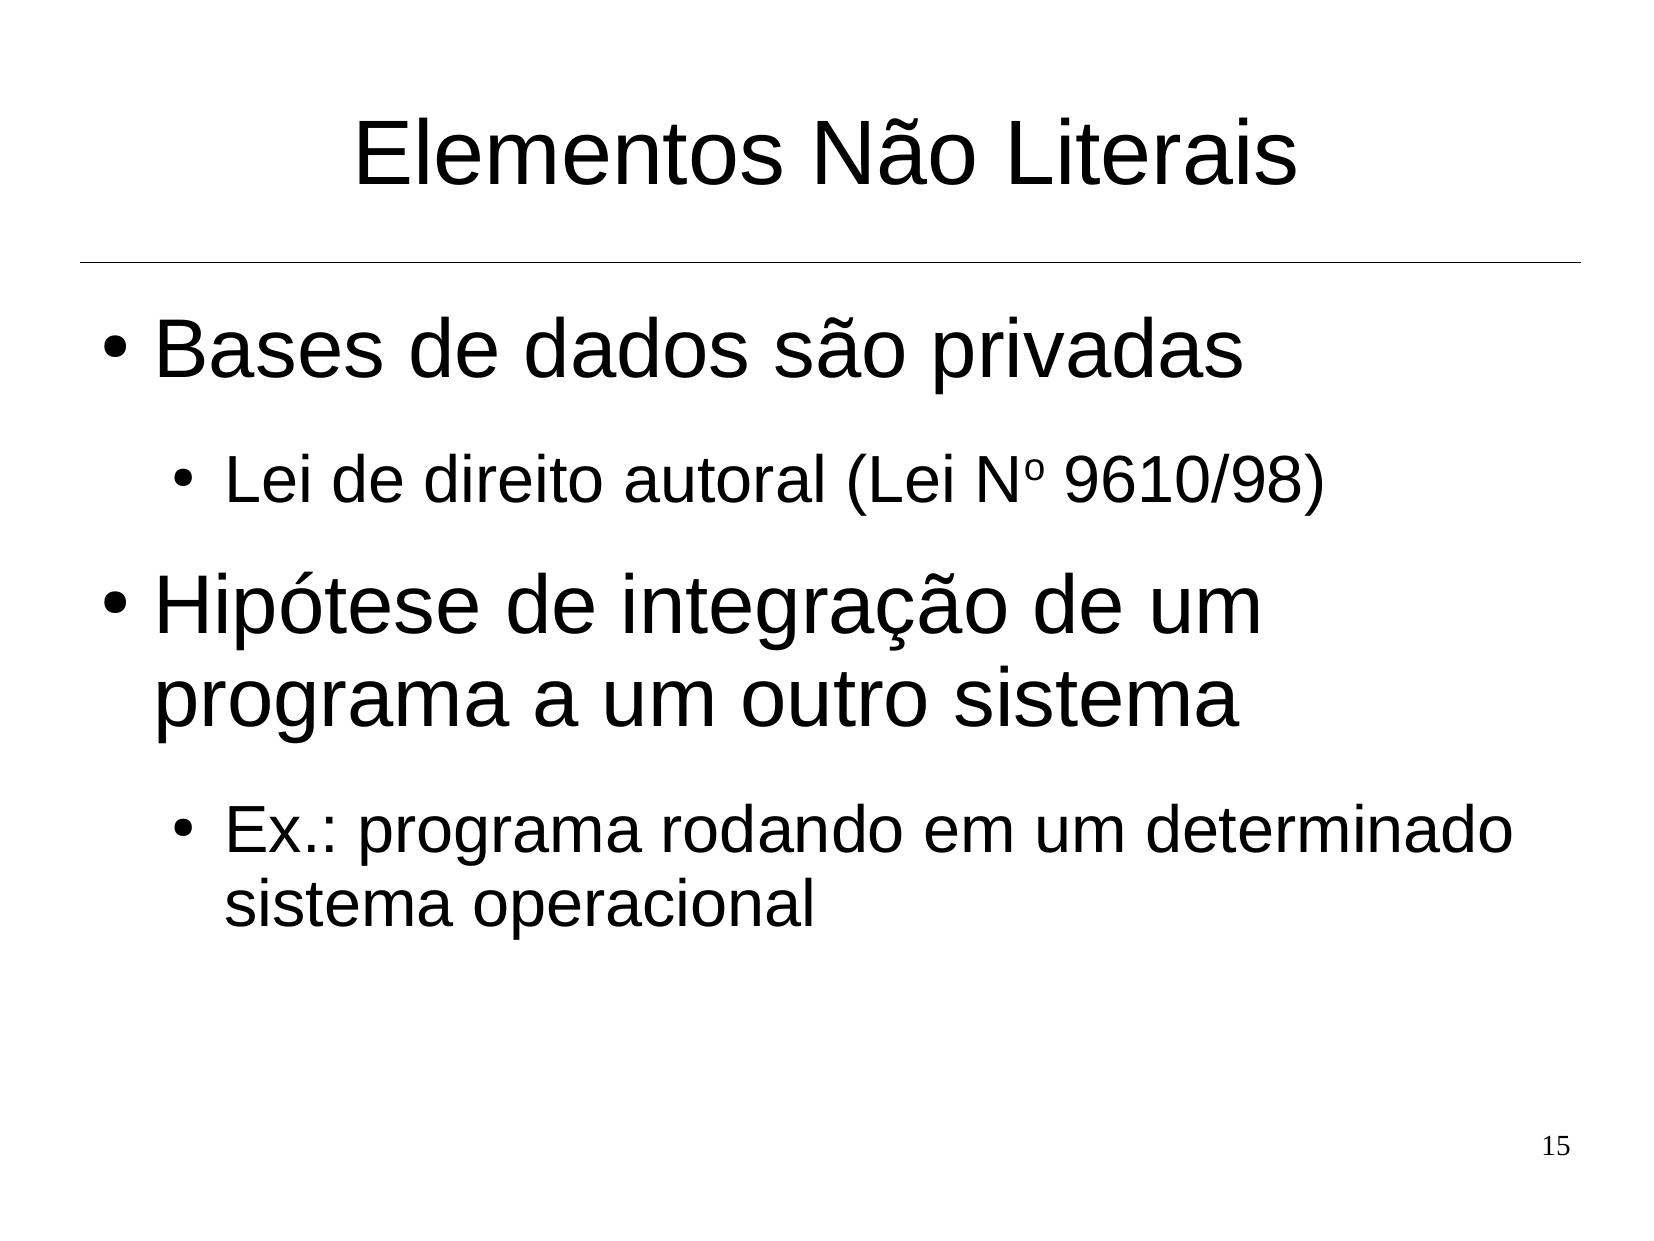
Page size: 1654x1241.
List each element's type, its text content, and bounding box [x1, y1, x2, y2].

title Elementos Não Literais [82, 56, 1571, 250]
list Bases de dados são privadas Lei de direito autoral (Lei No 9610/98) Hipótese de integração de um programa a um outro sistema Ex.: programa rodando em um determinado sistema operacional [82, 302, 1571, 1048]
